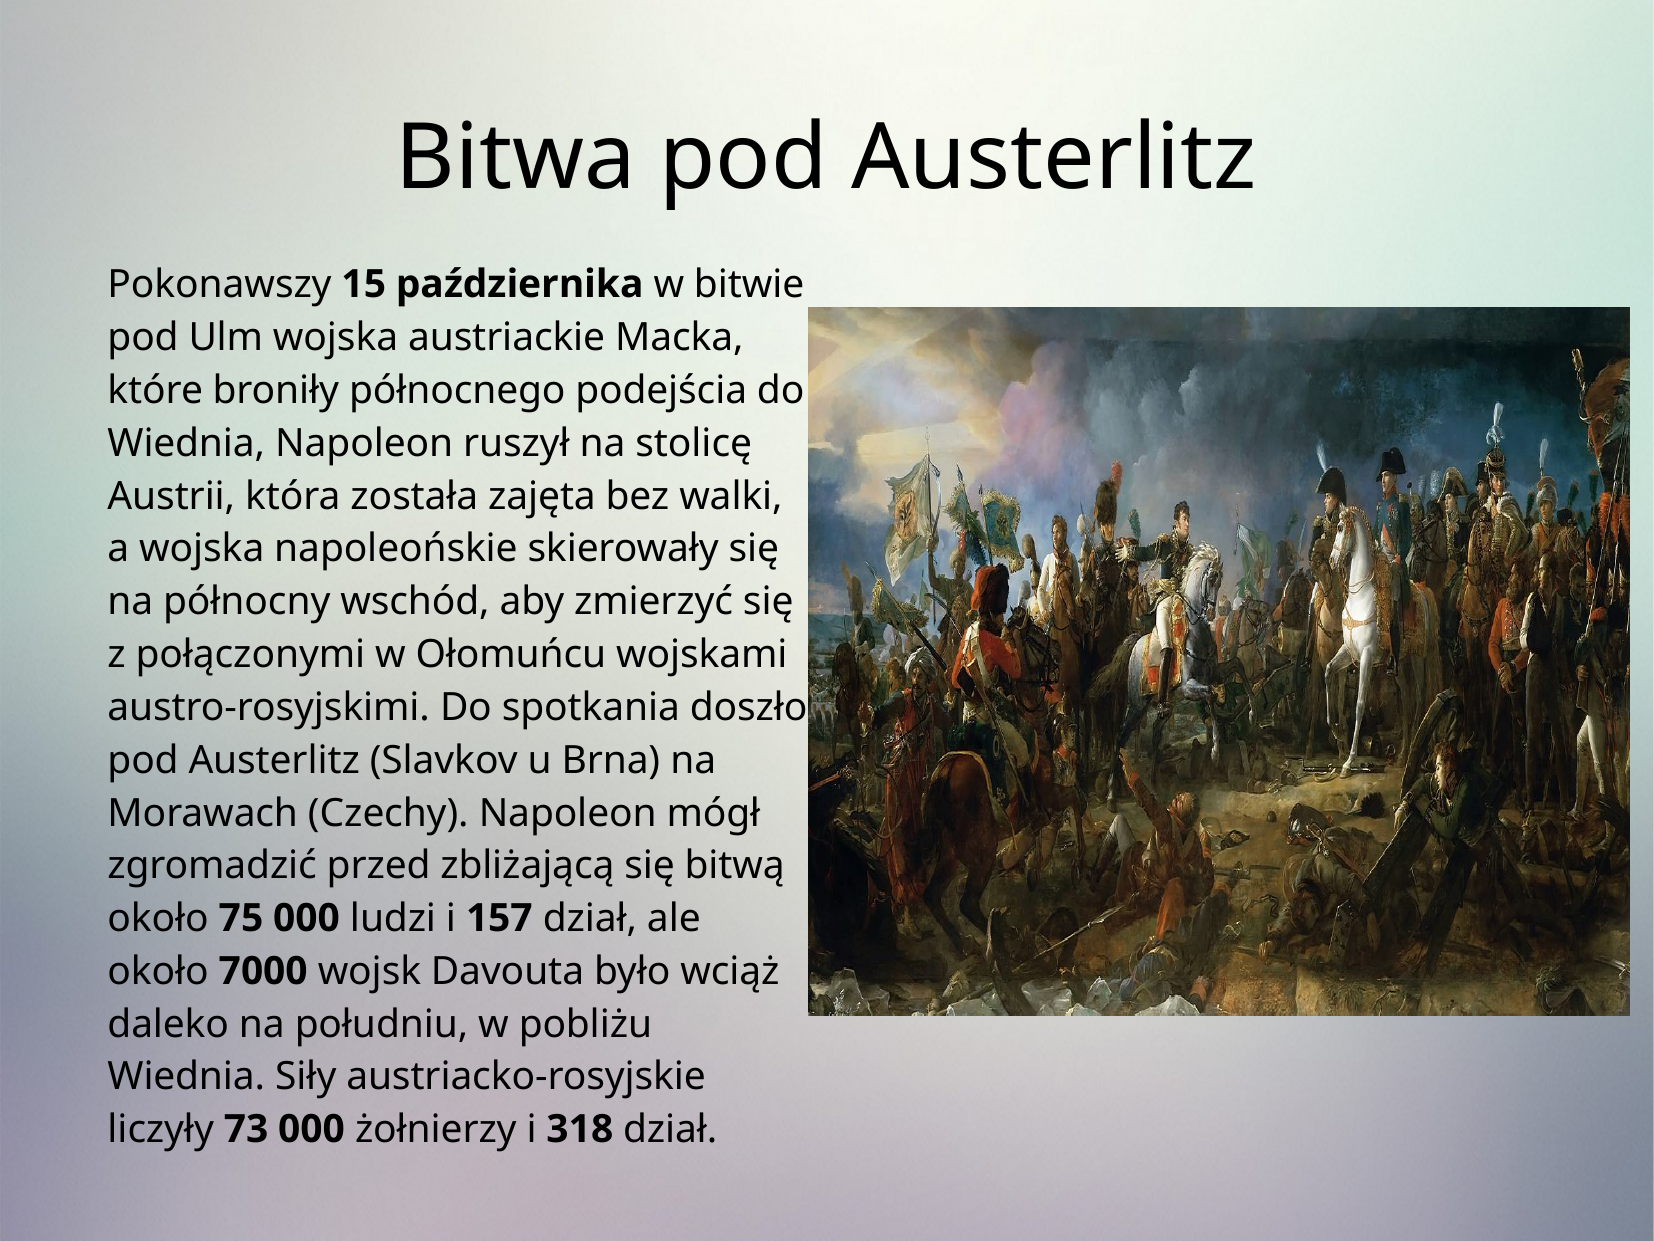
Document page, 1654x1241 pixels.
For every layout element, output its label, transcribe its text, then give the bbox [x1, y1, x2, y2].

picture [0, 0, 1654, 1241]
title Bitwa pod Austerlitz [82, 49, 1571, 257]
list Pokonawszy 15 października w bitwie pod Ulm wojska austriackie Macka, które broniły północnego podejścia do Wiednia, Napoleon ruszył na stolicę Austrii, która została zajęta bez walki, a wojska napoleońskie skierowały się na północny wschód, aby zmierzyć się z połączonymi w Ołomuńcu wojskami austro-rosyjskimi. Do spotkania doszło pod Austerlitz (Slavkov u Brna) na Morawach (Czechy). Napoleon mógł zgromadzić przed zbliżającą się bitwą około 75 000 ludzi i 157 dział, ale około 7000 wojsk Davouta było wciąż daleko na południu, w pobliżu Wiednia. Siły austriacko-rosyjskie liczyły 73 000 żołnierzy i 318 dział. [47, 256, 809, 1193]
